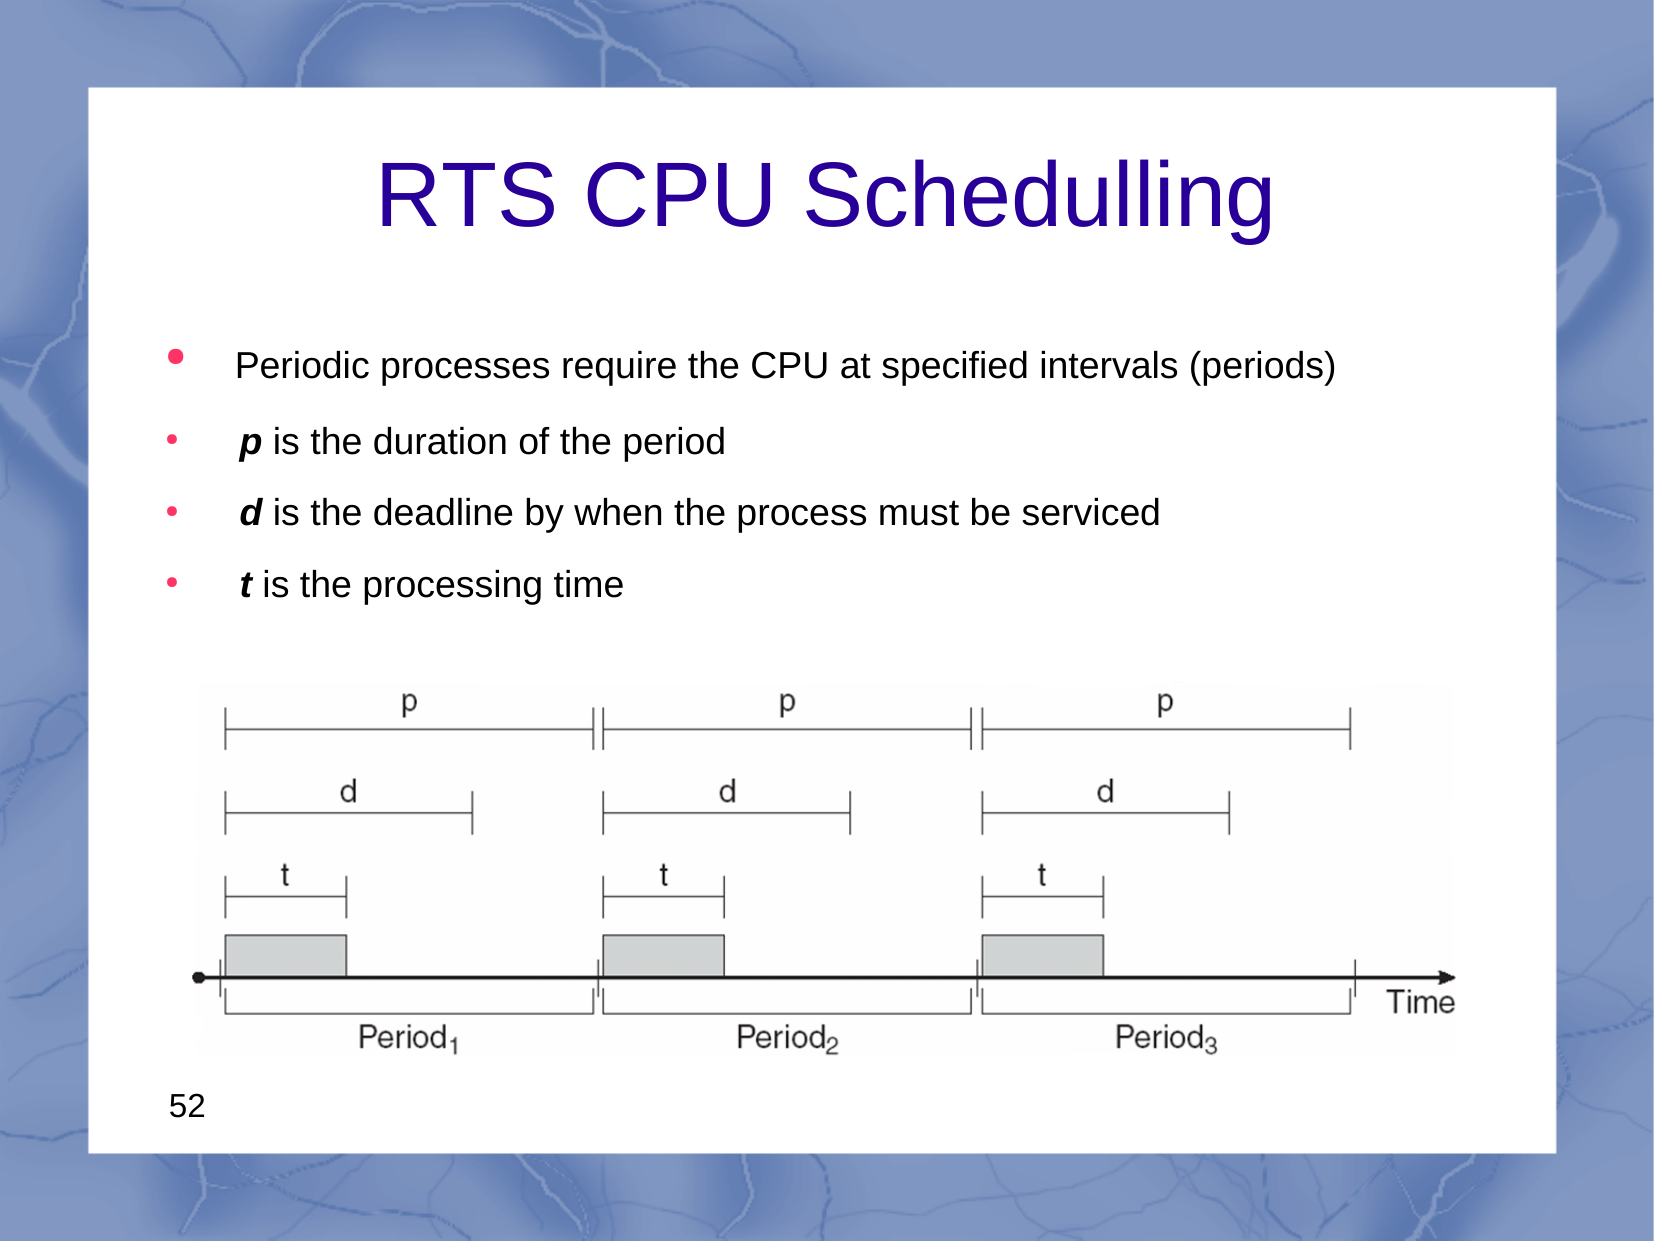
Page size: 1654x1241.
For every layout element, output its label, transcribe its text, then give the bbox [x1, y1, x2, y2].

list Periodic processes require the CPU at specified intervals (periods) p is the duration of the period d is the deadline by when the process must be serviced t is the processing time [147, 325, 1506, 1045]
title RTS CPU Schedulling [118, 90, 1536, 298]
picture [0, 0, 1654, 1241]
